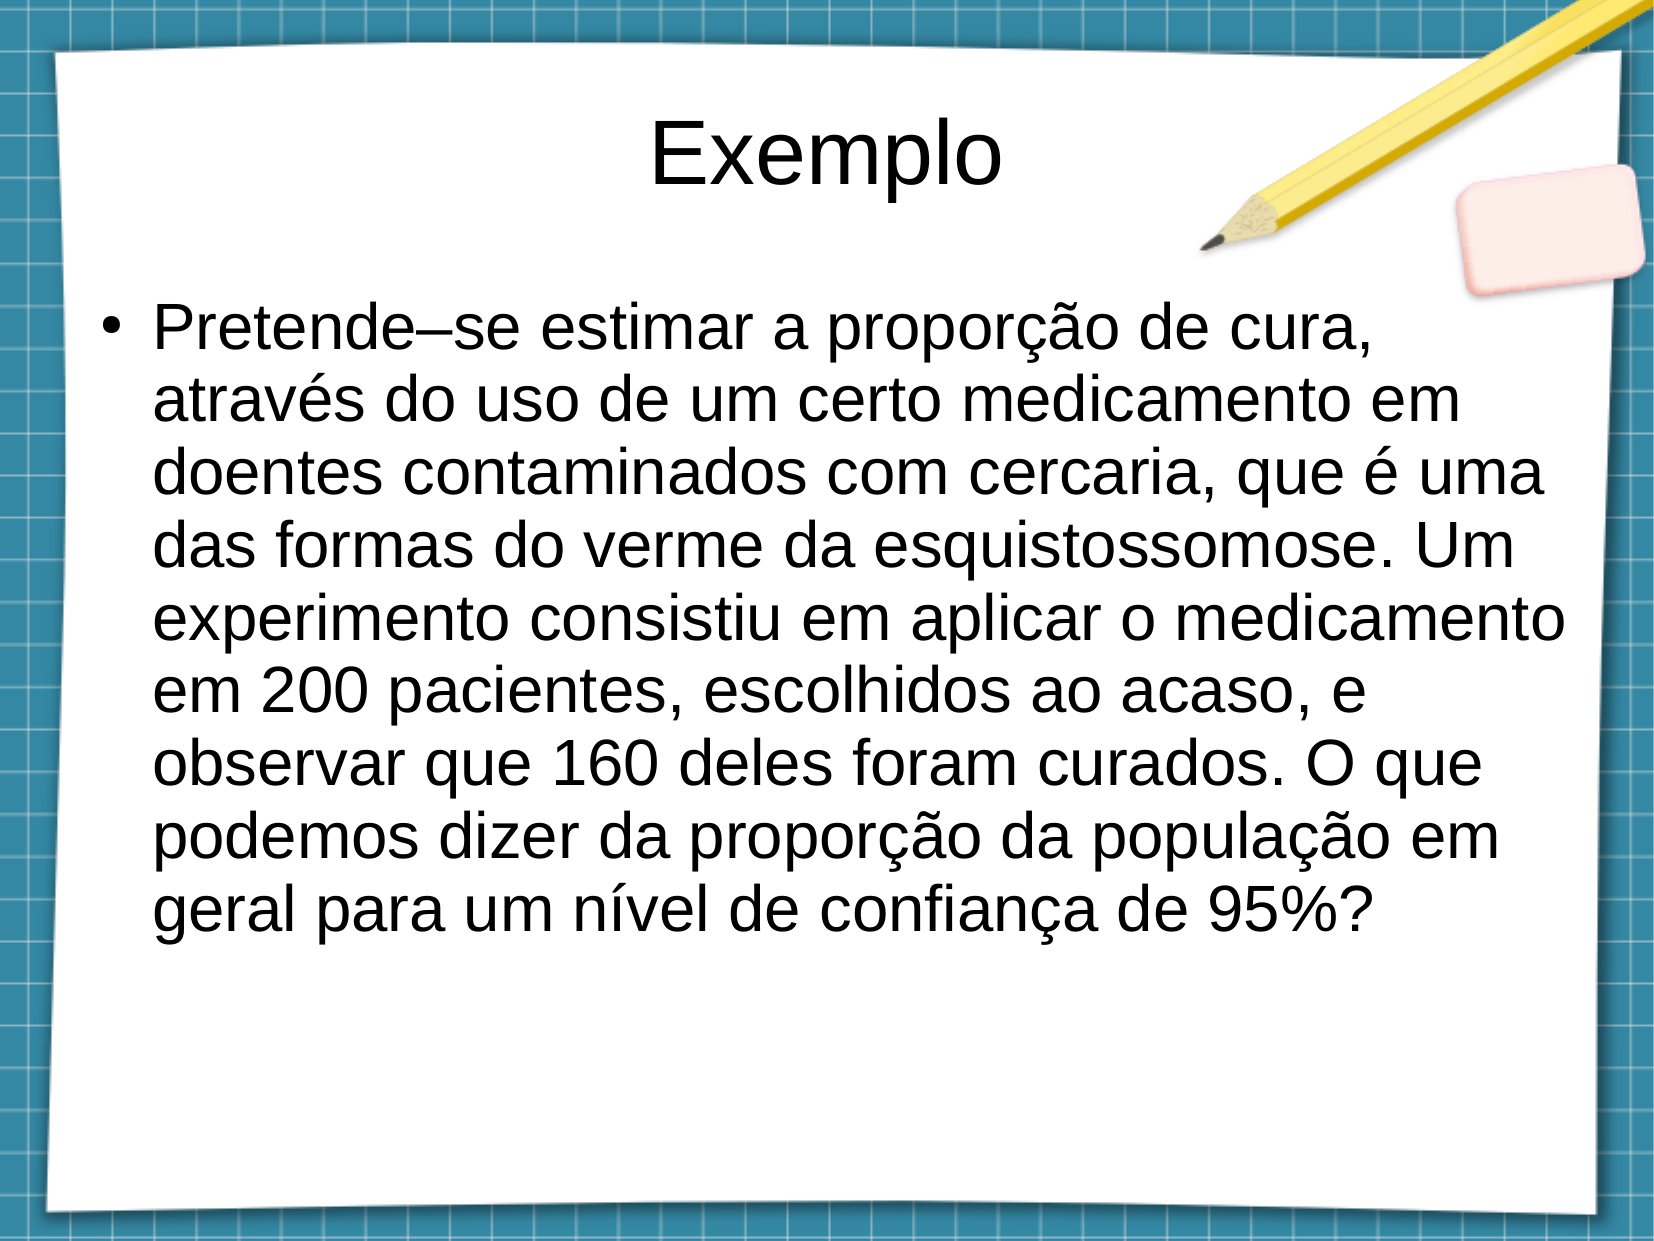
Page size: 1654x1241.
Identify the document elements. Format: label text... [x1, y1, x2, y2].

title Exemplo [82, 49, 1571, 257]
list Pretende–se estimar a proporção de cura, através do uso de um certo medicamento em doentes contaminados com cercaria, que é uma das formas do verme da esquistossomose. Um experimento consistiu em aplicar o medicamento em 200 pacientes, escolhidos ao acaso, e observar que 160 deles foram curados. O que podemos dizer da proporção da população em geral para um nível de confiança de 95%? [82, 290, 1571, 1010]
picture [0, 0, 1654, 1241]
